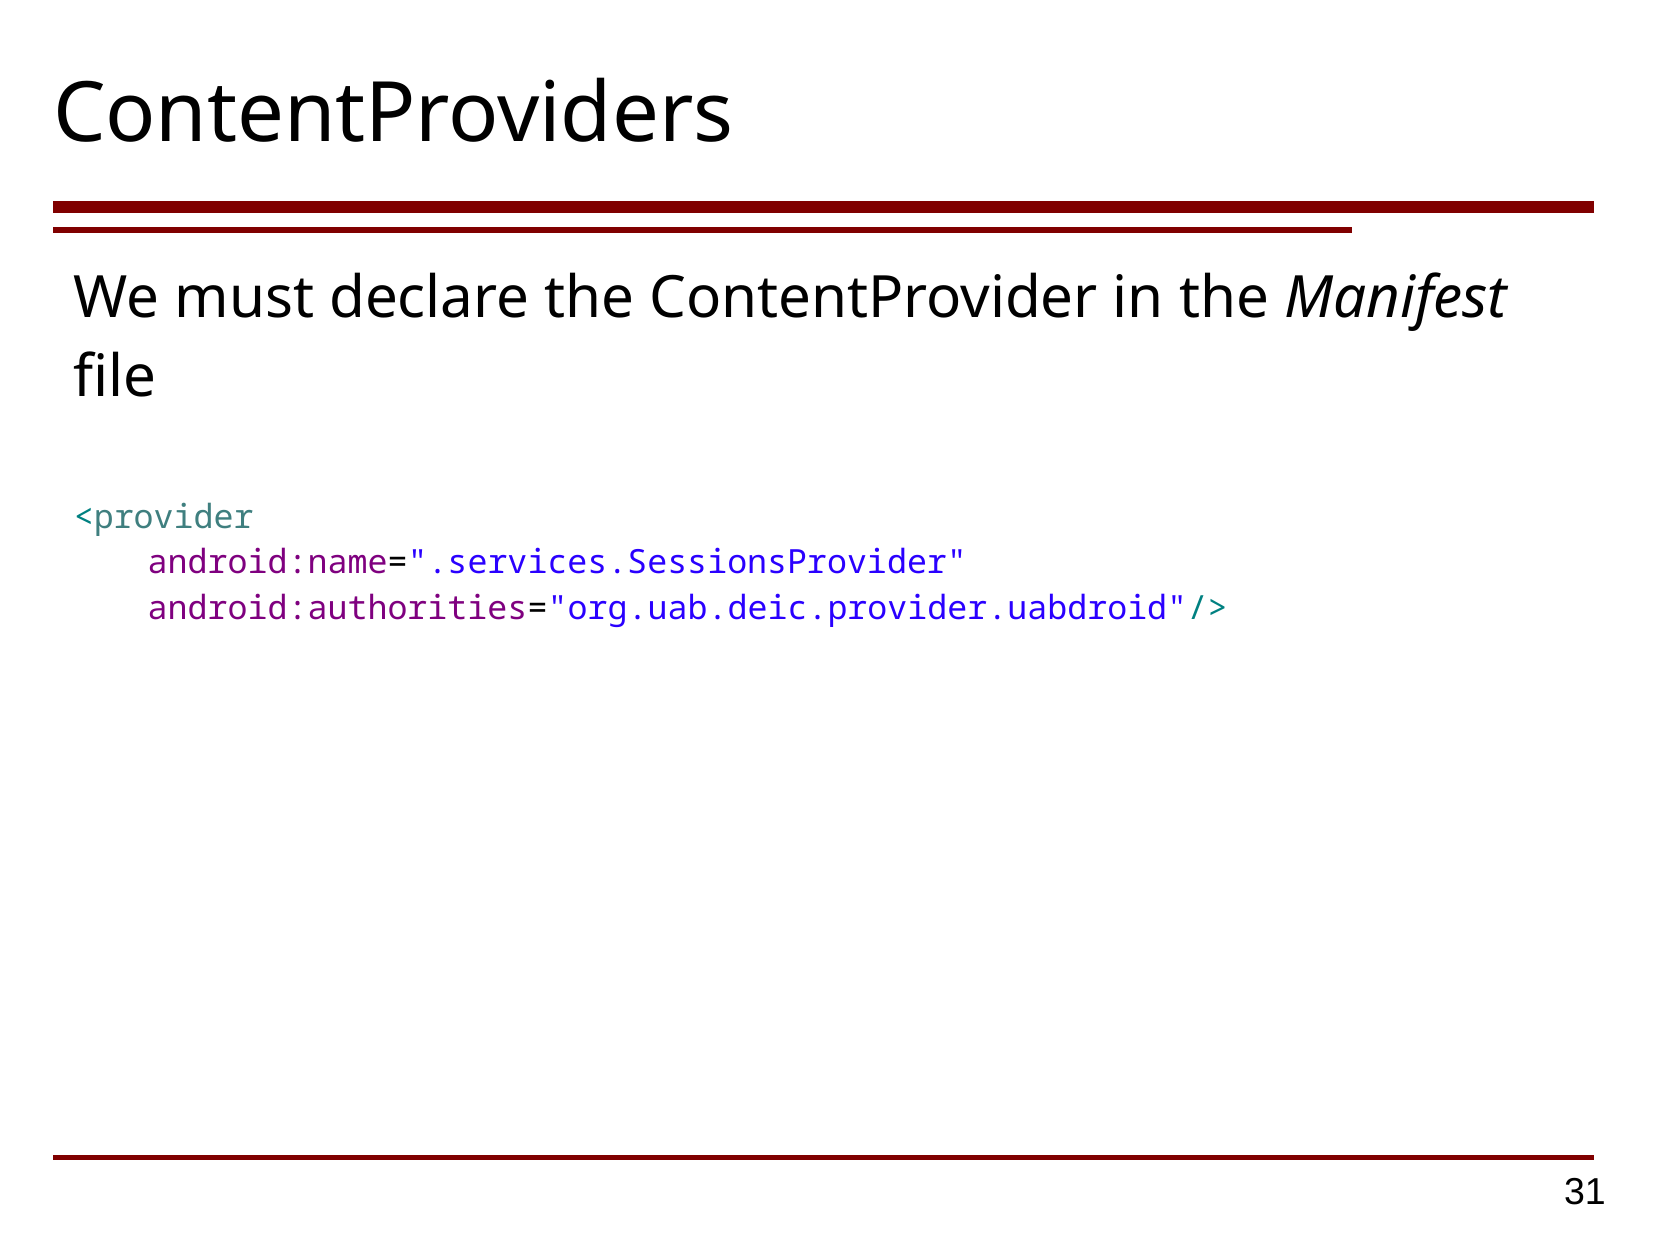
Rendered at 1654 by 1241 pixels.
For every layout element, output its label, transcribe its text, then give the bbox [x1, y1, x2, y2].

subtitle ContentProviders [53, 48, 1542, 172]
text_box [58, 240, 1408, 1152]
text_box <número> [35, 1163, 1654, 1221]
text_box We must declare the ContentProvider in the Manifest file <provider android:name=".services.SessionsProvider" android:authorities="org.uab.deic.provider.uabdroid"/> [59, 248, 1595, 544]
